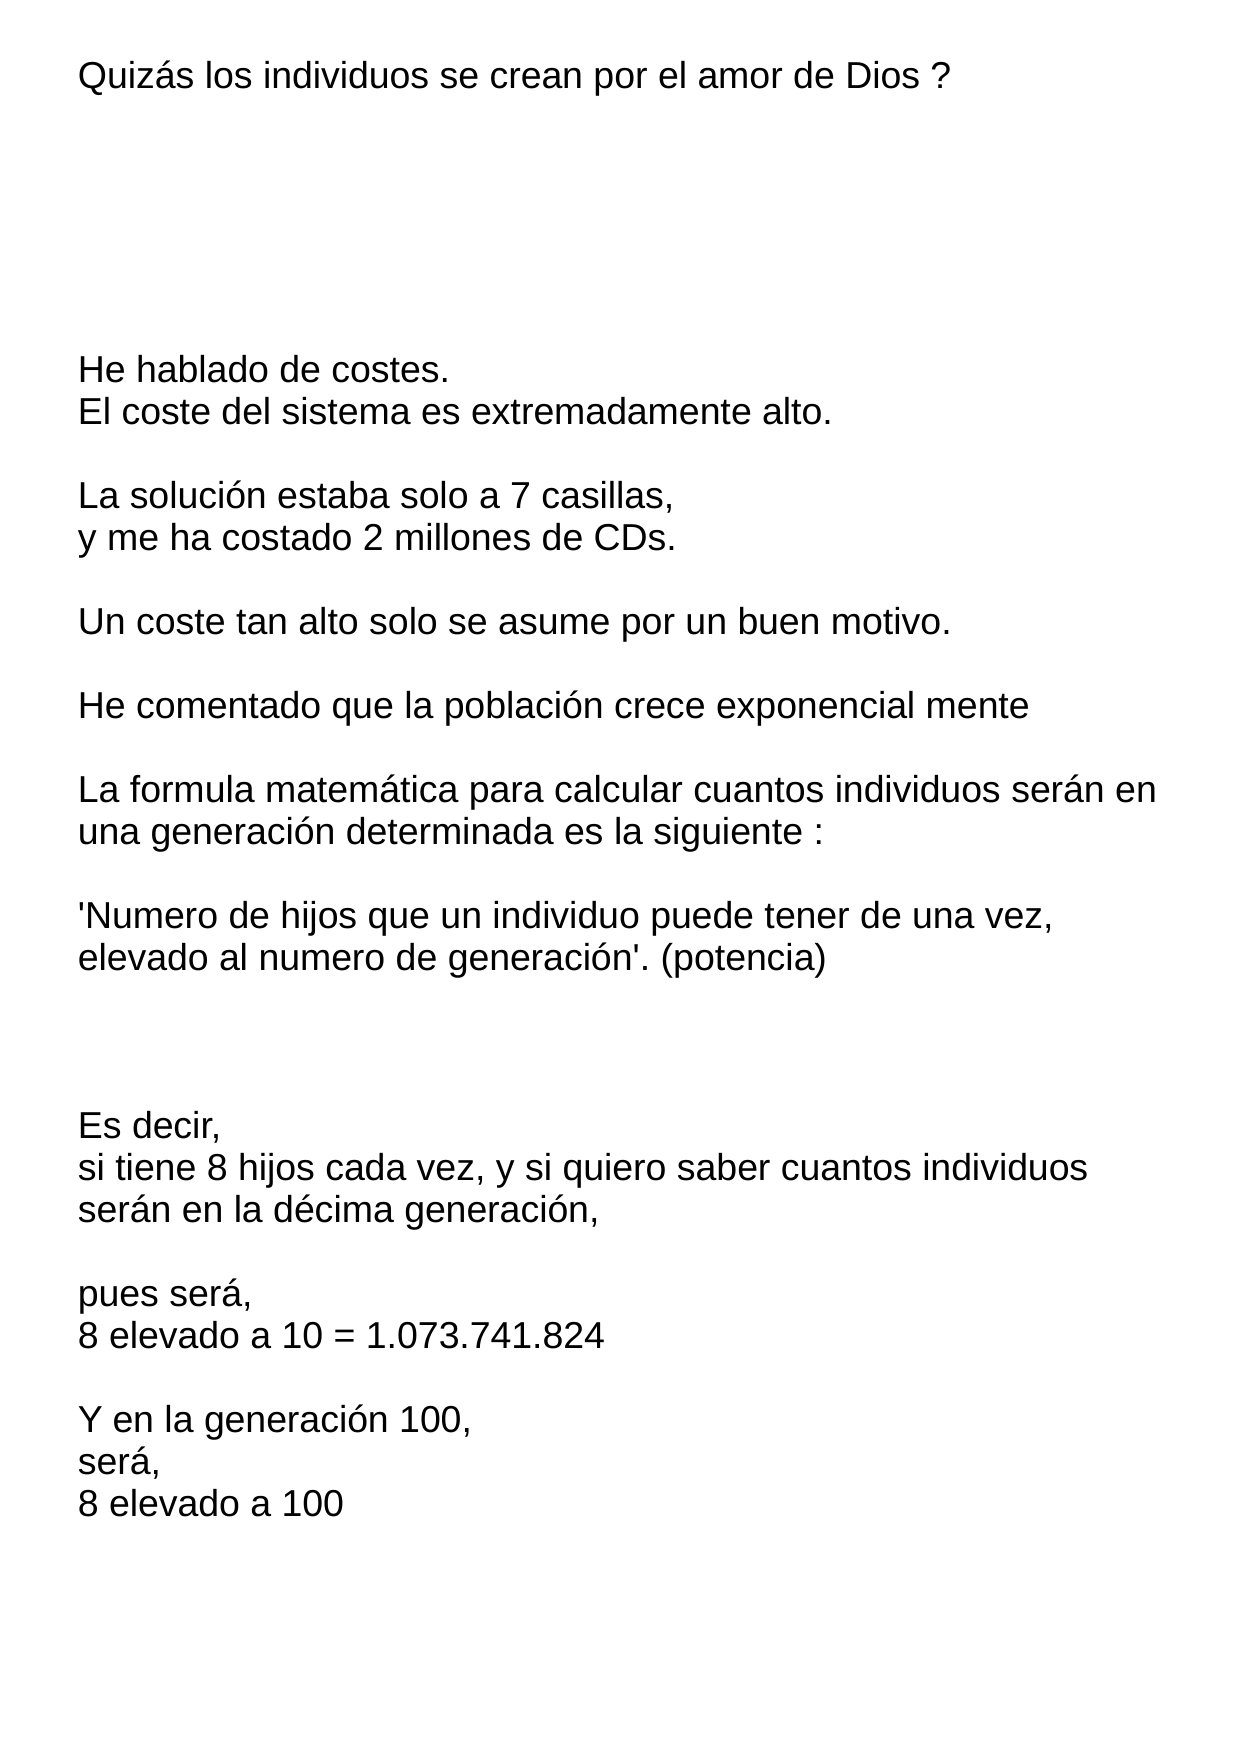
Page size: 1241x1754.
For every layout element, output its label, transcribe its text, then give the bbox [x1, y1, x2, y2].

text_box Quizás los individuos se crean por el amor de Dios ? He hablado de costes. El coste del sistema es extremadamente alto. La solución estaba solo a 7 casillas, y me ha costado 2 millones de CDs. Un coste tan alto solo se asume por un buen motivo. He comentado que la población crece exponencial mente La formula matemática para calcular cuantos individuos serán en una generación determinada es la siguiente : 'Numero de hijos que un individuo puede tener de una vez, elevado al numero de generación'. (potencia) Es decir, si tiene 8 hijos cada vez, y si quiero saber cuantos individuos serán en la décima generación, pues será, 8 elevado a 10 = 1.073.741.824 Y en la generación 100, será, 8 elevado a 100 [63, 47, 1182, 1658]
